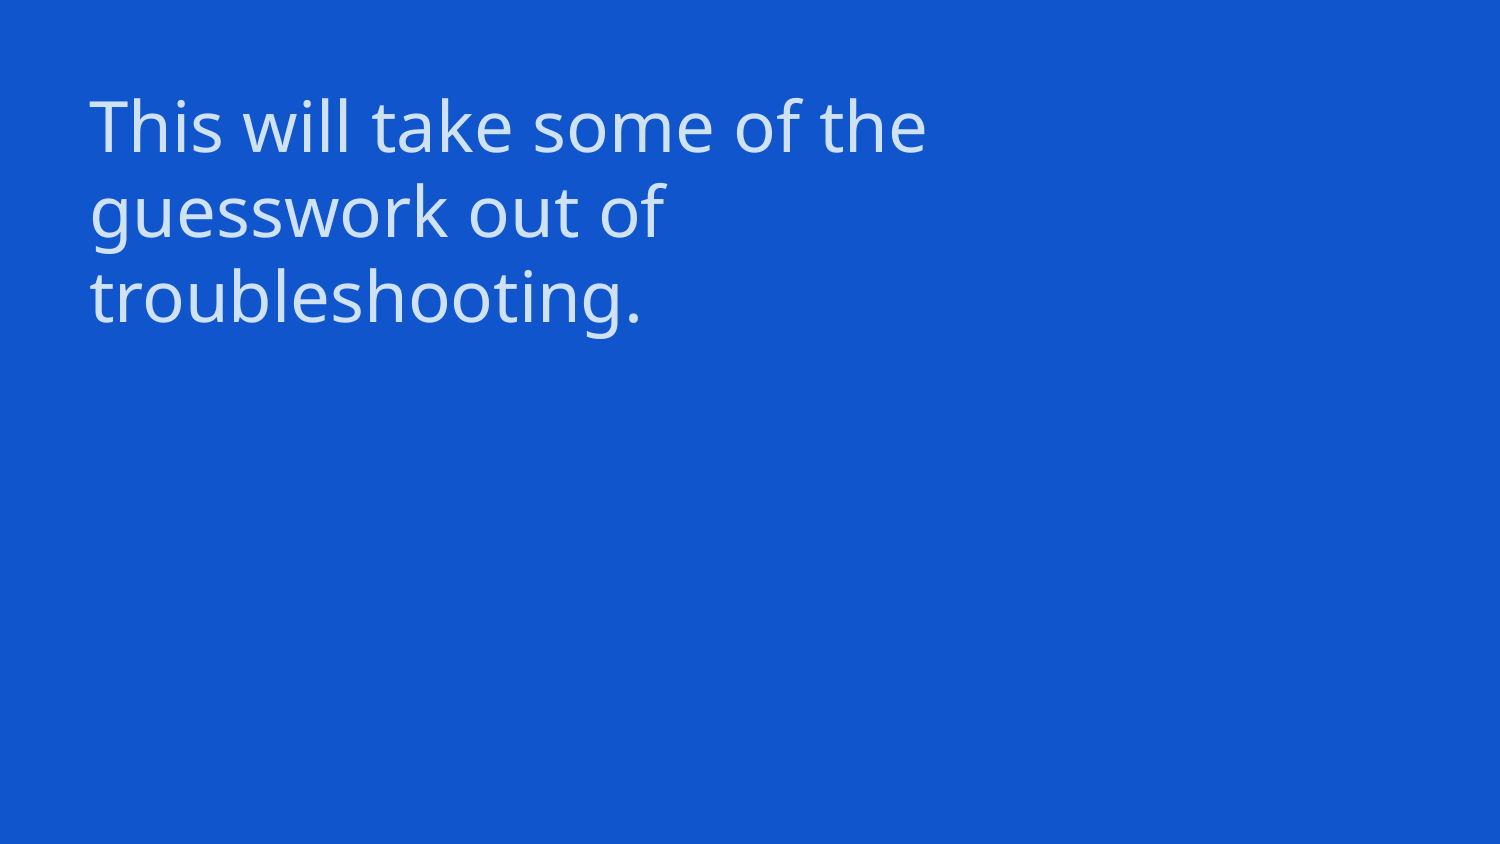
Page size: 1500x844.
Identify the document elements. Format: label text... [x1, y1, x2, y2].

text_box This will take some of the guesswork out of troubleshooting. [74, 66, 1090, 498]
